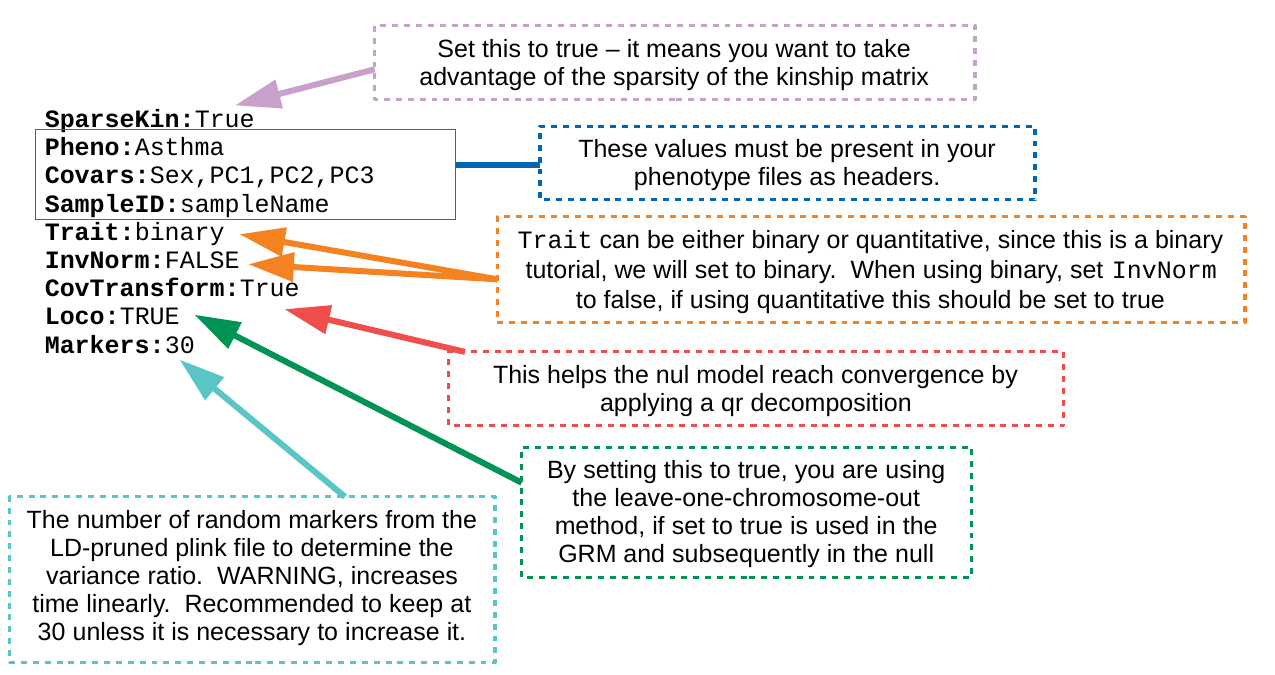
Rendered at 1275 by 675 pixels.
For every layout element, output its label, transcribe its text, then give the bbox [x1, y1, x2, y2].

text_box These values must be present in your phenotype files as headers. [540, 126, 1036, 200]
text_box The number of random markers from the LD-pruned plink file to determine the variance ratio. WARNING, increases time linearly. Recommended to keep at 30 unless it is necessary to increase it. [9, 496, 496, 663]
text_box Set this to true – it means you want to take advantage of the sparsity of the kinship matrix [374, 25, 976, 100]
text_box By setting this to true, you are using the leave-one-chromosome-out method, if set to true is used in the GRM and subsequently in the null [521, 447, 972, 578]
text_box Trait can be either binary or quantitative, since this is a binary tutorial, we will set to binary. When using binary, set InvNorm to false, if using quantitative this should be set to true [497, 216, 1246, 323]
text_box SparseKin:True Pheno:Asthma Covars:Sex,PC1,PC2,PC3 SampleID:sampleName Trait:binary InvNorm:FALSE CovTransform:True Loco:TRUE Markers:30 [30, 99, 1261, 369]
text_box This helps the nul model reach convergence by applying a qr decomposition [448, 351, 1064, 426]
